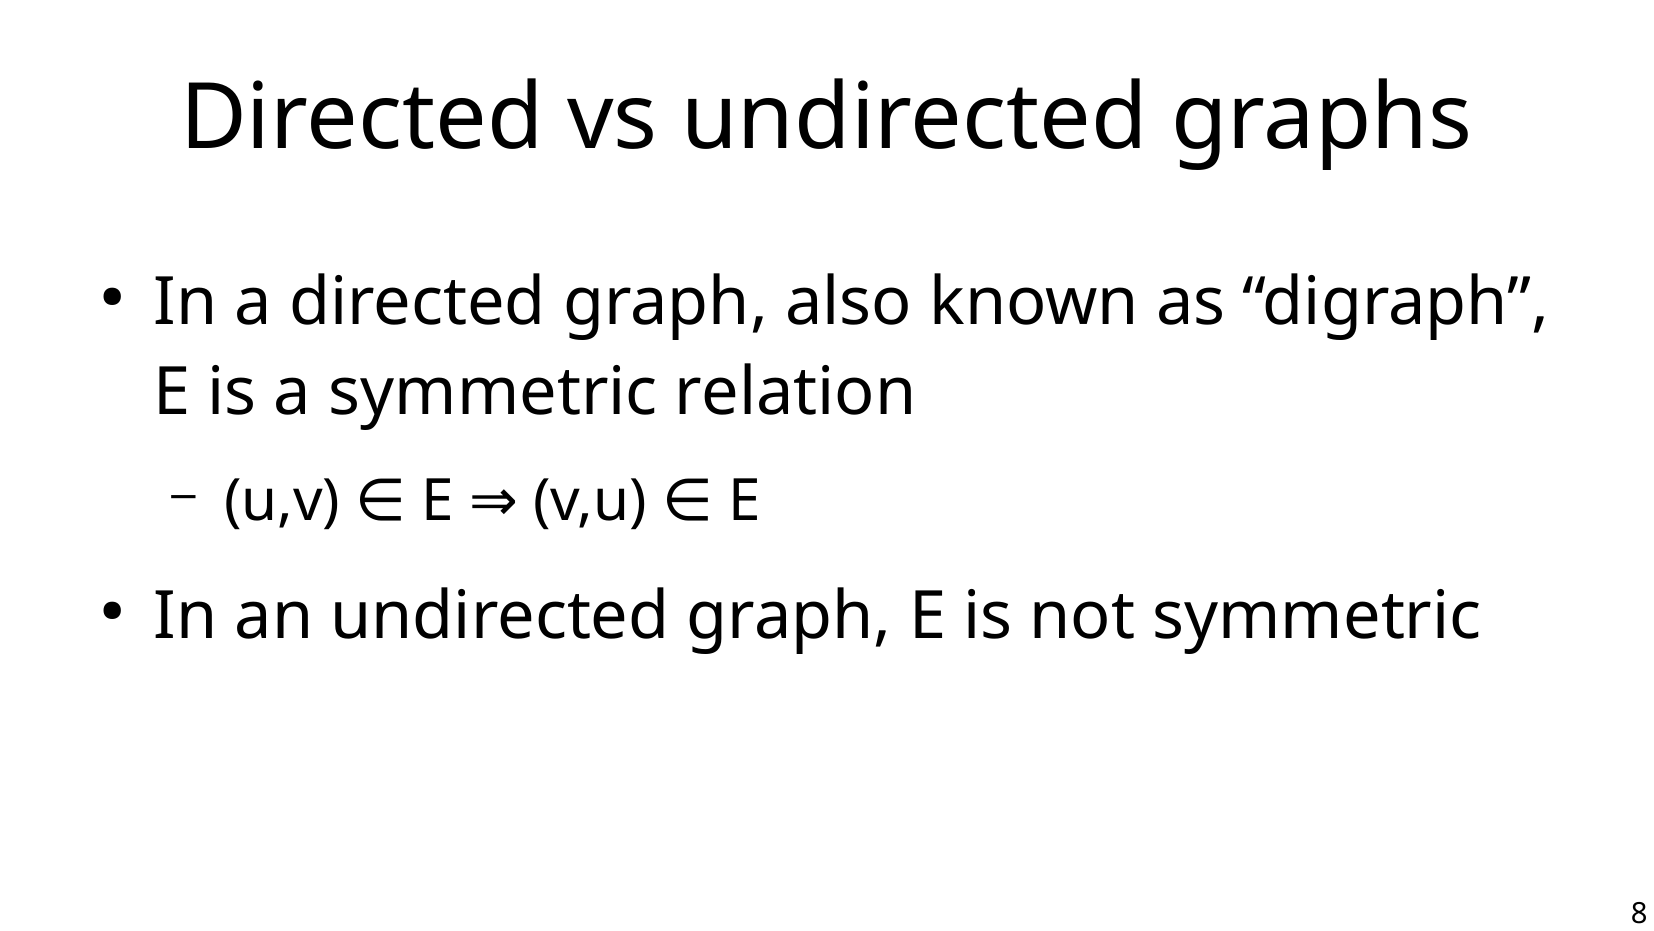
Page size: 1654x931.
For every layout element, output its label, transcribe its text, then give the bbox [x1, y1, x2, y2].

title Directed vs undirected graphs [82, 1, 1571, 226]
list In a directed graph, also known as “digraph”, E is a symmetric relation (u,v) ∈ E ⇒ (v,u) ∈ E In an undirected graph, E is not symmetric [82, 253, 1571, 793]
